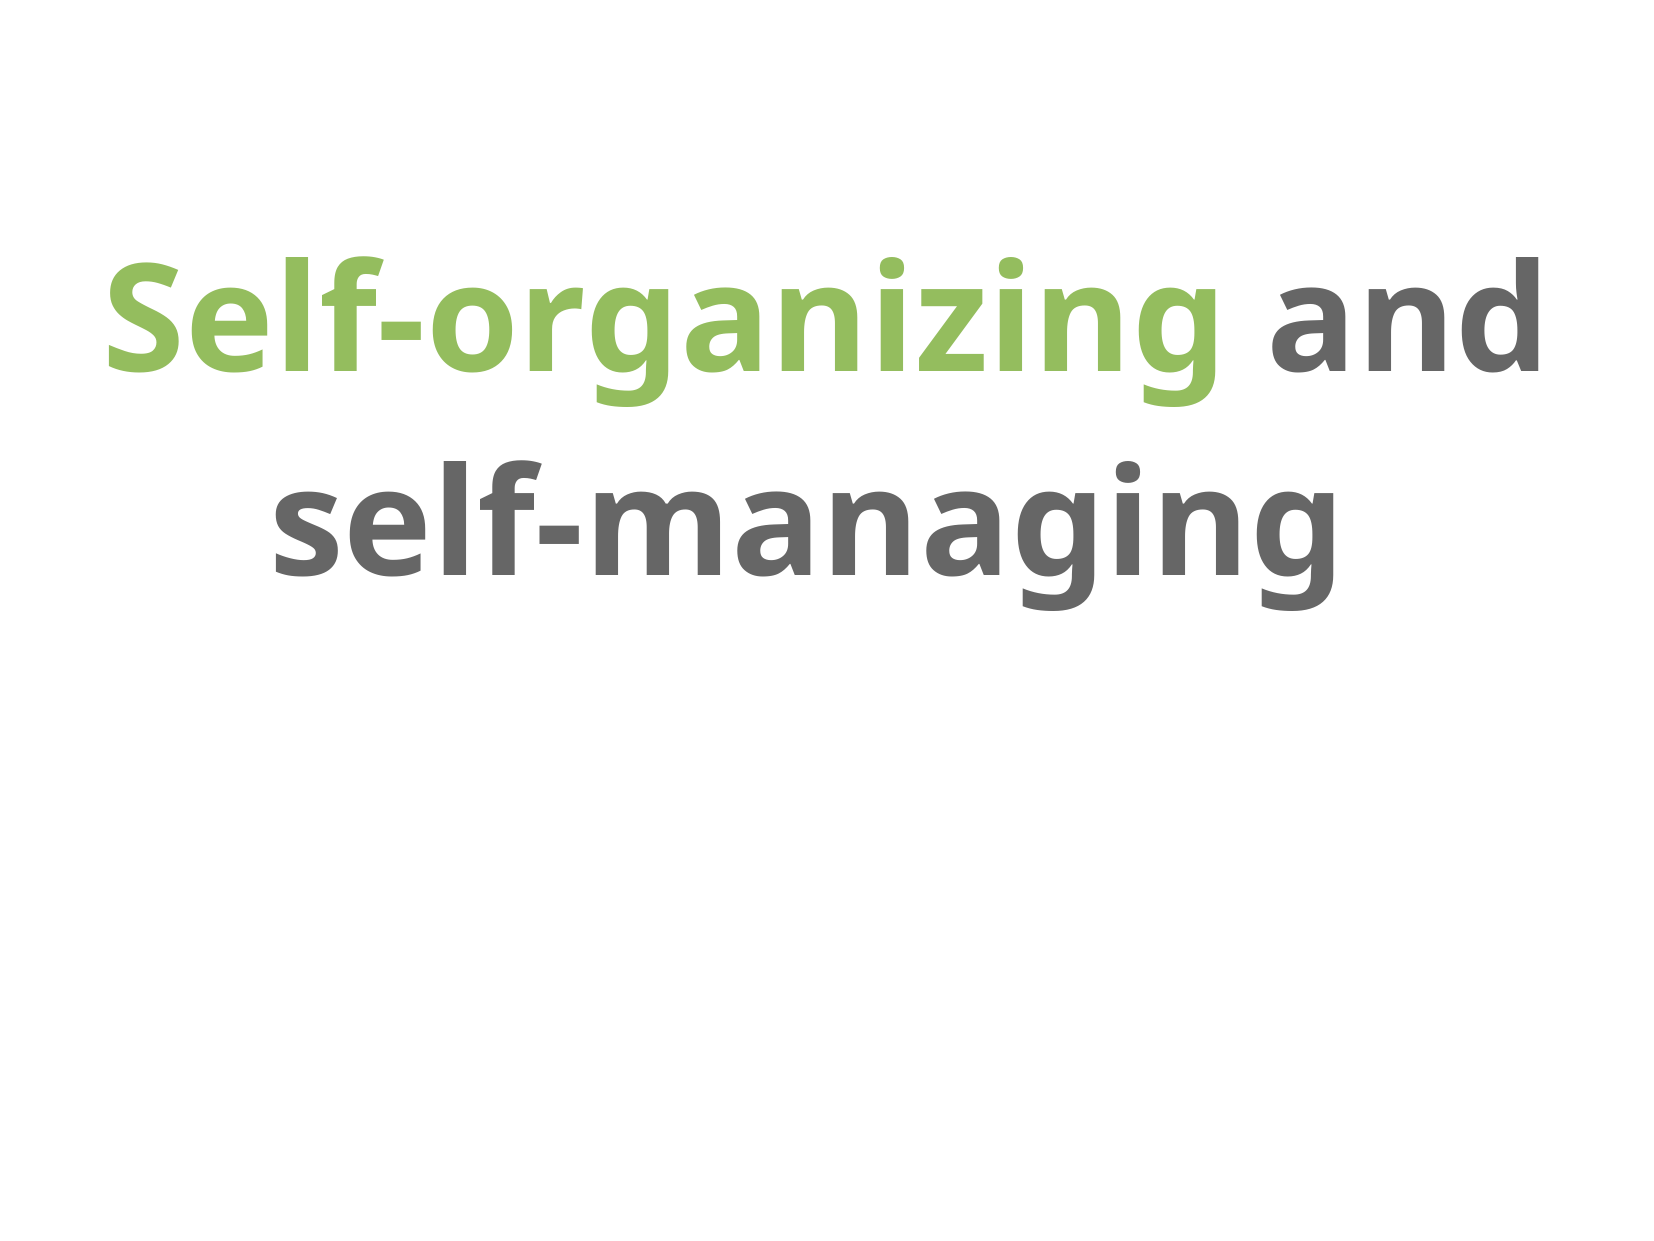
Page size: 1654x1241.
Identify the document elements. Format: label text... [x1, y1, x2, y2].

title Self-organizing and self-managing [59, 57, 1595, 1182]
